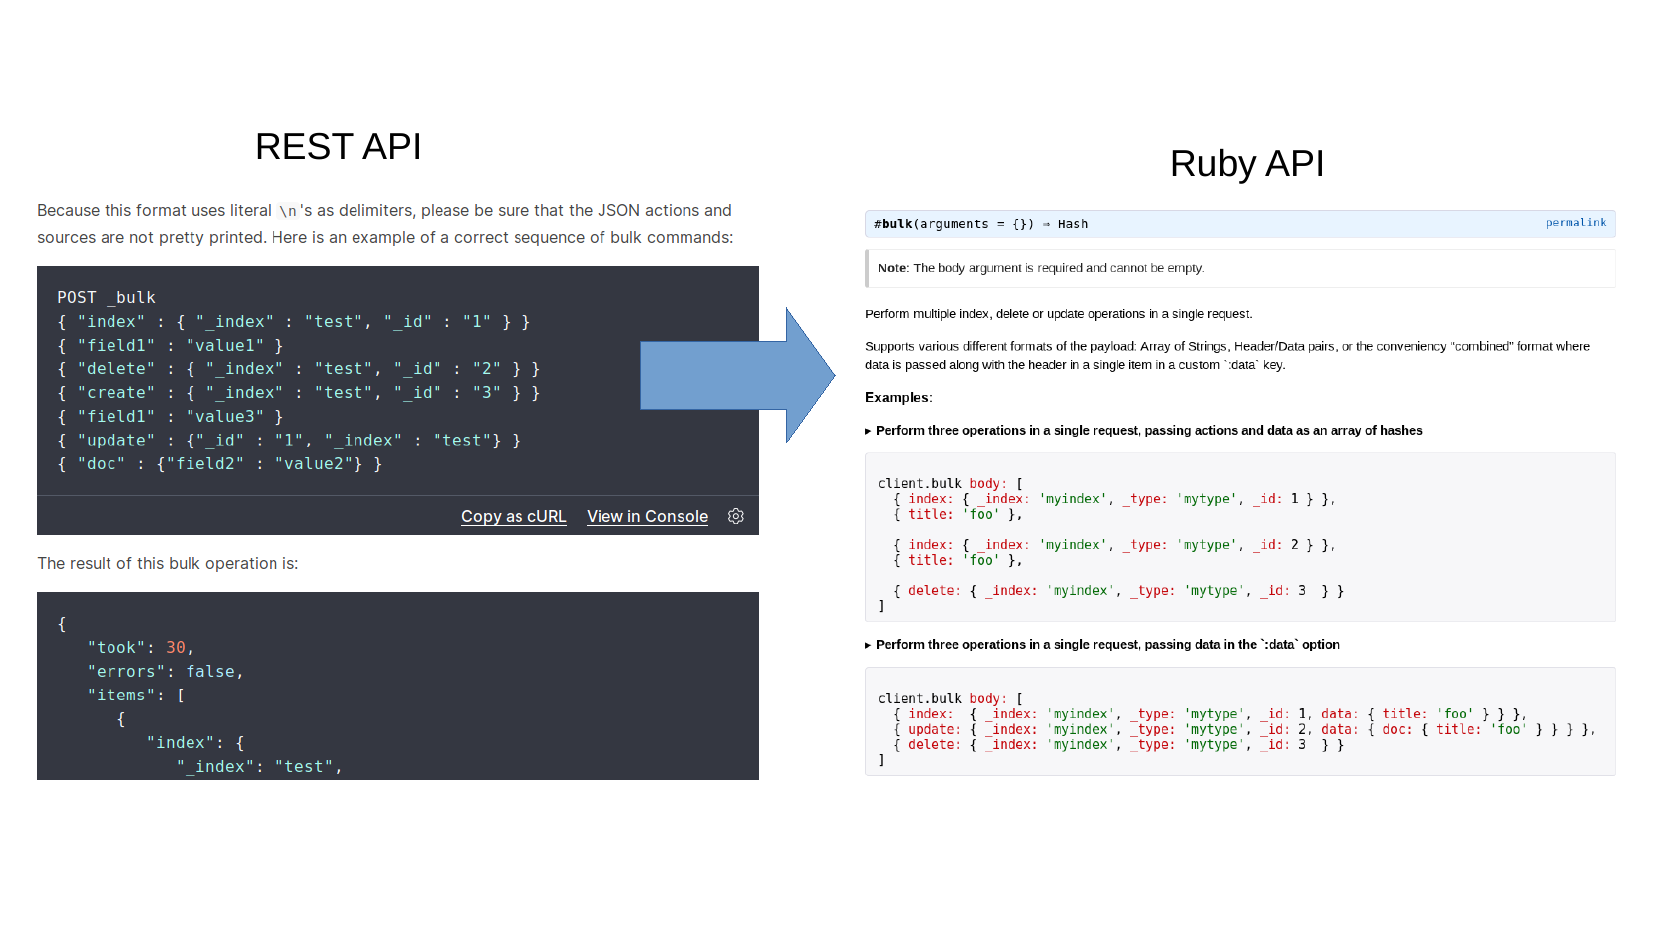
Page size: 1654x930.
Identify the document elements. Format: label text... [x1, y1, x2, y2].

picture [27, 194, 766, 781]
text_box Ruby API [1155, 134, 1341, 192]
text_box REST API [240, 118, 438, 176]
text_box [640, 307, 836, 443]
picture [857, 209, 1621, 781]
